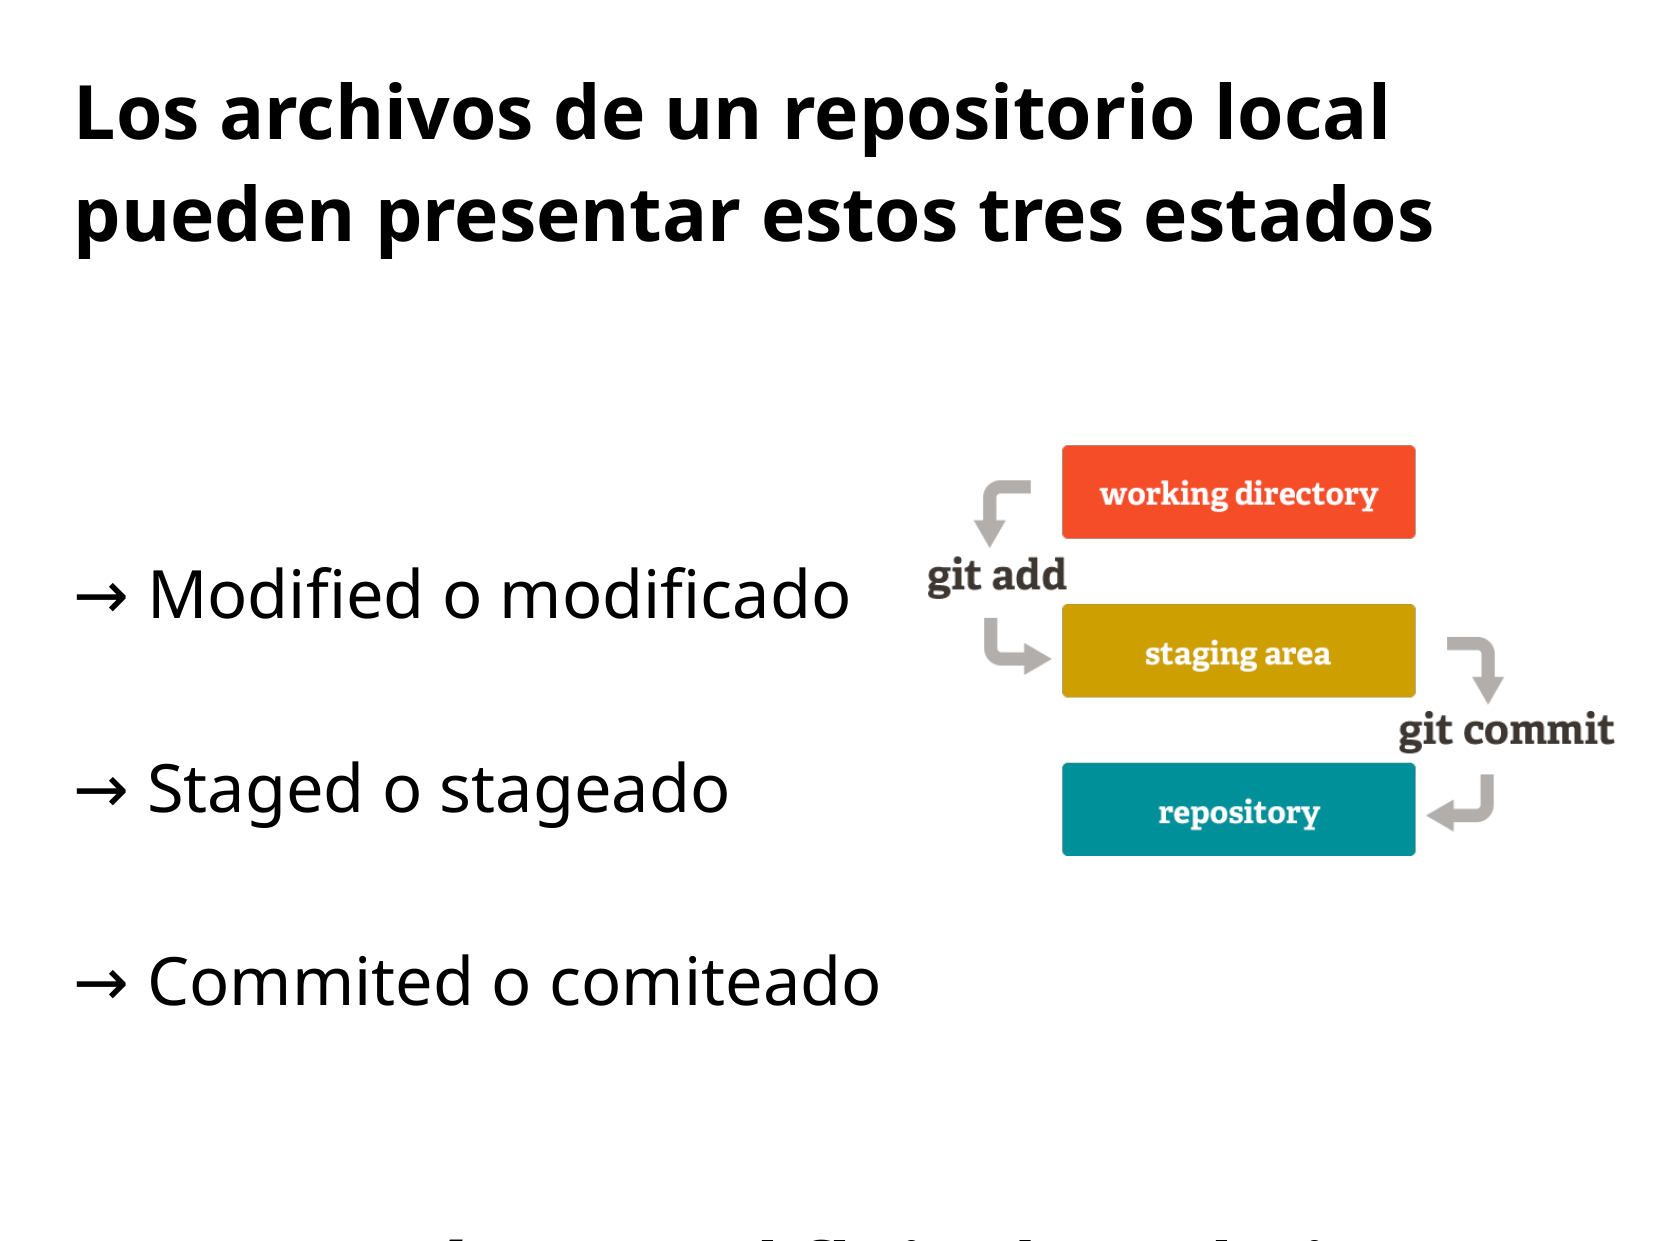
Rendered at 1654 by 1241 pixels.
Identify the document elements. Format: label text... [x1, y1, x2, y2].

text_box Los archivos de un repositorio local pueden presentar estos tres estados → Modified o modificado → Staged o stageado → Commited o comiteado Veamos cómo es el flujo de trabajo básico de Git... [59, 51, 1501, 1241]
picture [905, 437, 1630, 856]
